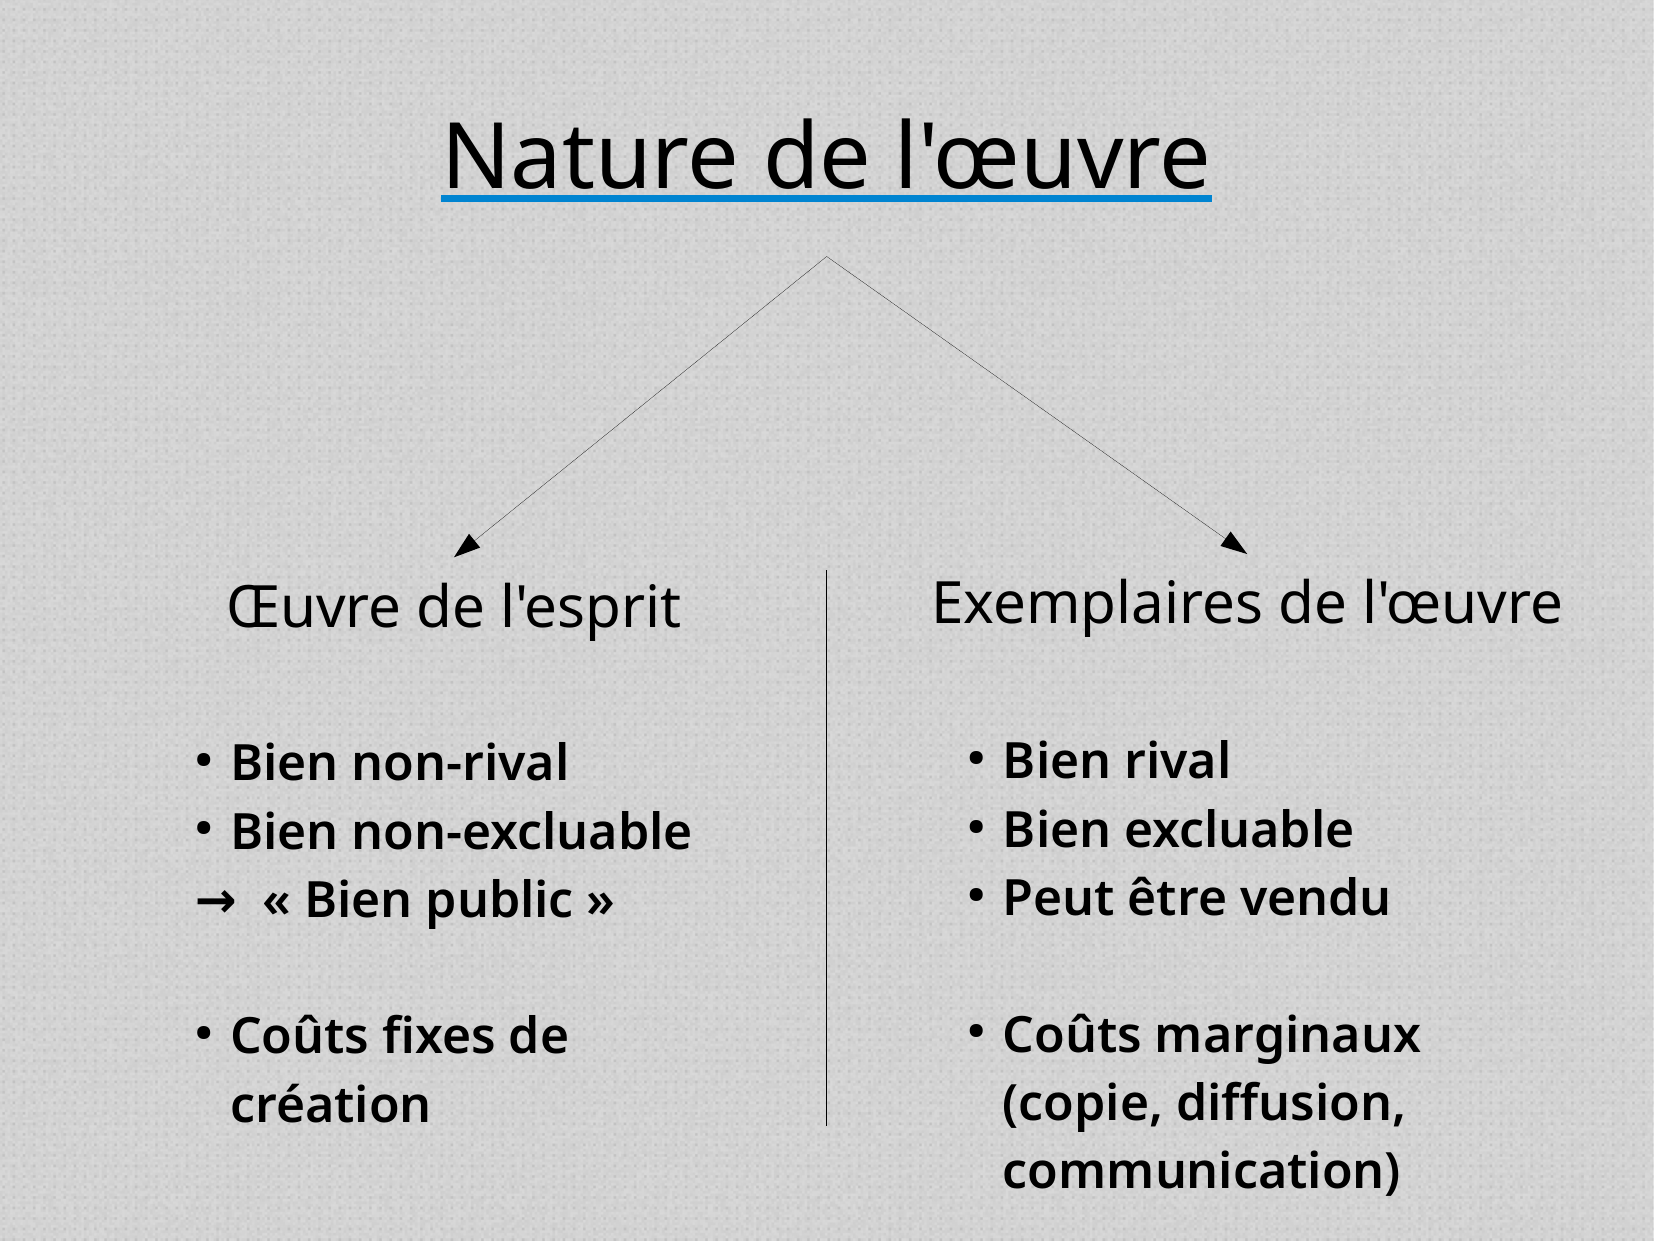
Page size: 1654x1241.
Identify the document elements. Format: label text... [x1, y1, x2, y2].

picture [0, 0, 1654, 1241]
title Nature de l'œuvre [82, 49, 1571, 257]
text_box Bien non-rival Bien non-excluable → « Bien public » Coûts fixes de création [180, 720, 796, 1077]
text_box Bien rival Bien excluable Peut être vendu Coûts marginaux (copie, diffusion, communication) [952, 718, 1606, 1143]
text_box Exemplaires de l'œuvre [870, 554, 1625, 649]
text_box Œuvre de l'esprit [7, 557, 901, 652]
